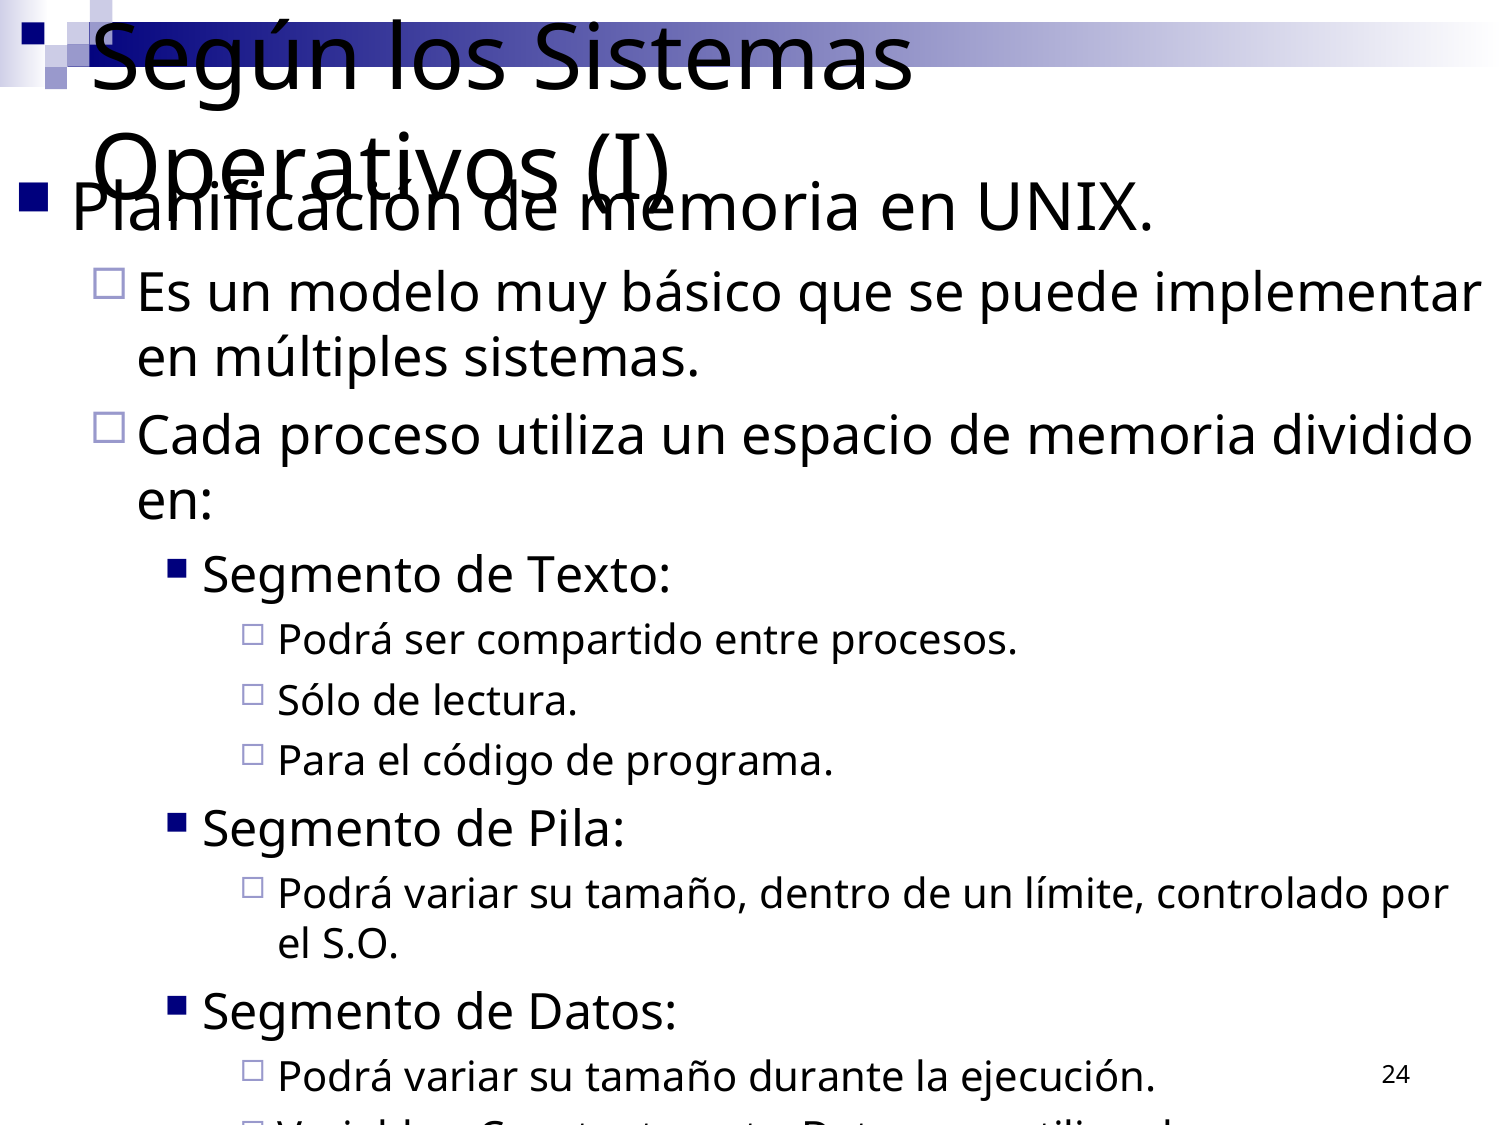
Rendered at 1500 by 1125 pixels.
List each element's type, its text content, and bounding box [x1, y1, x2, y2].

text_box Según los Sistemas Operativos (I) [75, 0, 1426, 155]
text_box Planificación de memoria en UNIX. Es un modelo muy básico que se puede implementar en múltiples sistemas. Cada proceso utiliza un espacio de memoria dividido en: Segmento de Texto: Podrá ser compartido entre procesos. Sólo de lectura. Para el código de programa. Segmento de Pila: Podrá variar su tamaño, dentro de un límite, controlado por el S.O. Segmento de Datos: Podrá variar su tamaño durante la ejecución. Variables, Constantes, etc. Datos que utiliza el programa. [0, 155, 1500, 894]
text_box <number> [1074, 1025, 1426, 1101]
